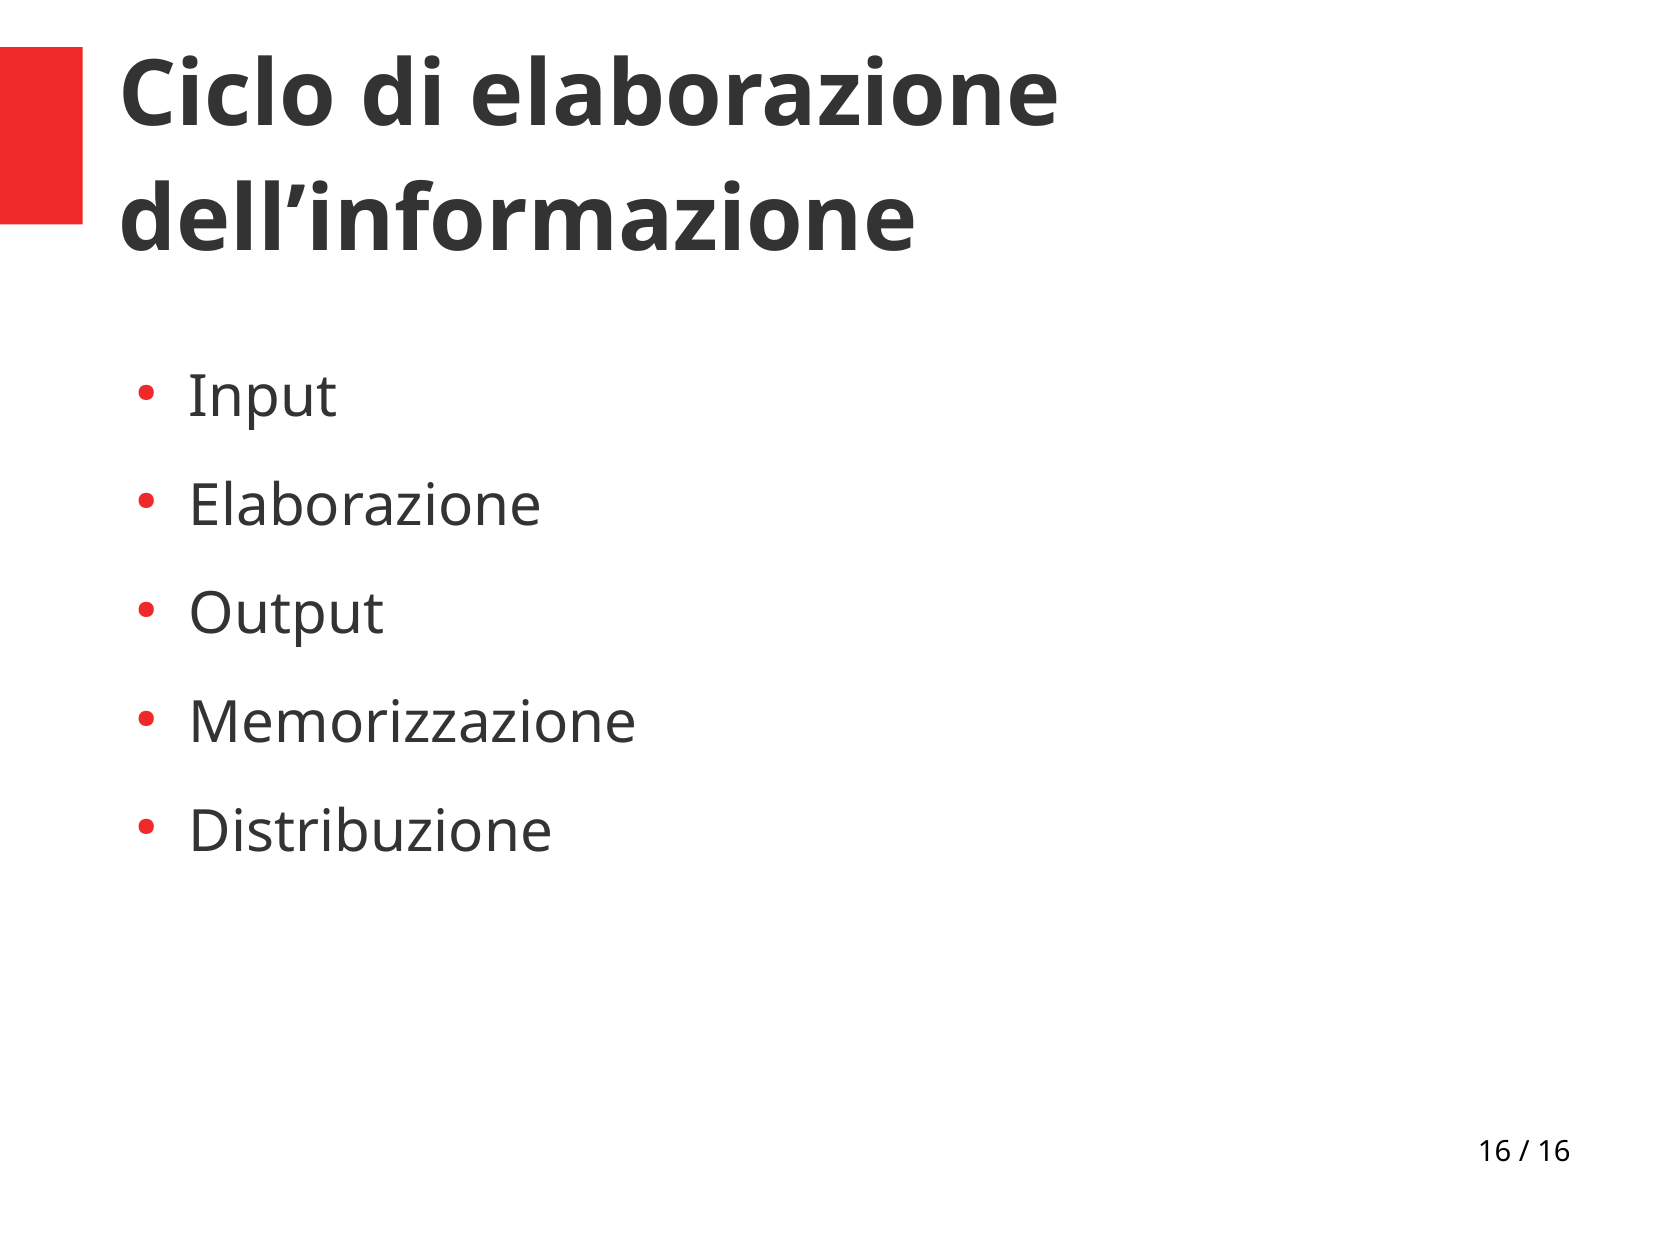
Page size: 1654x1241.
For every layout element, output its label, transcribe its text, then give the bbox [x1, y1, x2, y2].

list Input Elaborazione Output Memorizzazione Distribuzione [118, 354, 1536, 1074]
title Ciclo di elaborazione dell’informazione [118, 45, 1571, 260]
